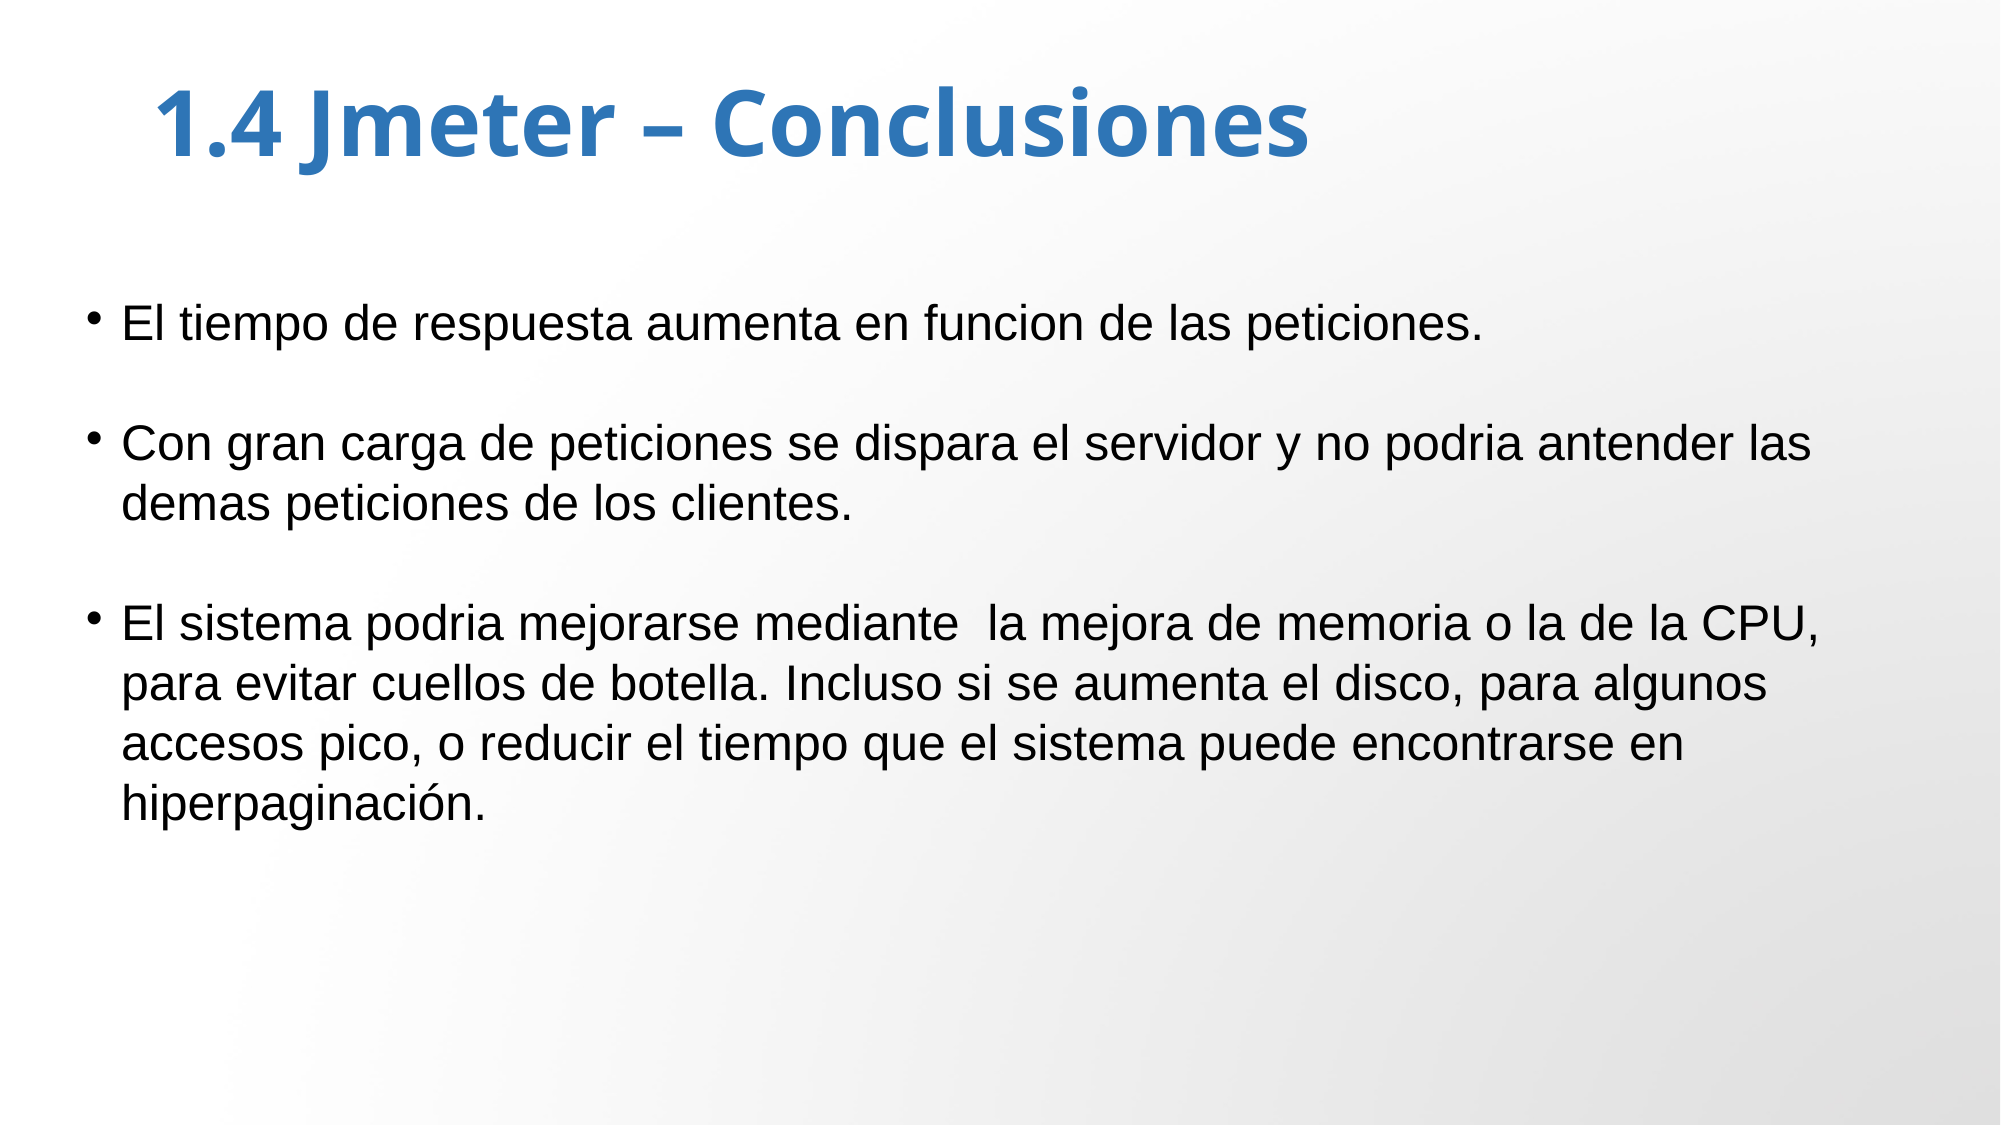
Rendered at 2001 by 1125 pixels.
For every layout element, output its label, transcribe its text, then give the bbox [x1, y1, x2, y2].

text_box El tiempo de respuesta aumenta en funcion de las peticiones. Con gran carga de peticiones se dispara el servidor y no podria antender las demas peticiones de los clientes. El sistema podria mejorarse mediante la mejora de memoria o la de la CPU, para evitar cuellos de botella. Incluso si se aumenta el disco, para algunos accesos pico, o reducir el tiempo que el sistema puede encontrarse en hiperpaginación. [70, 283, 1937, 800]
text_box 1.4 Jmeter – Conclusiones [137, 17, 1863, 236]
picture [0, 0, 2001, 1125]
